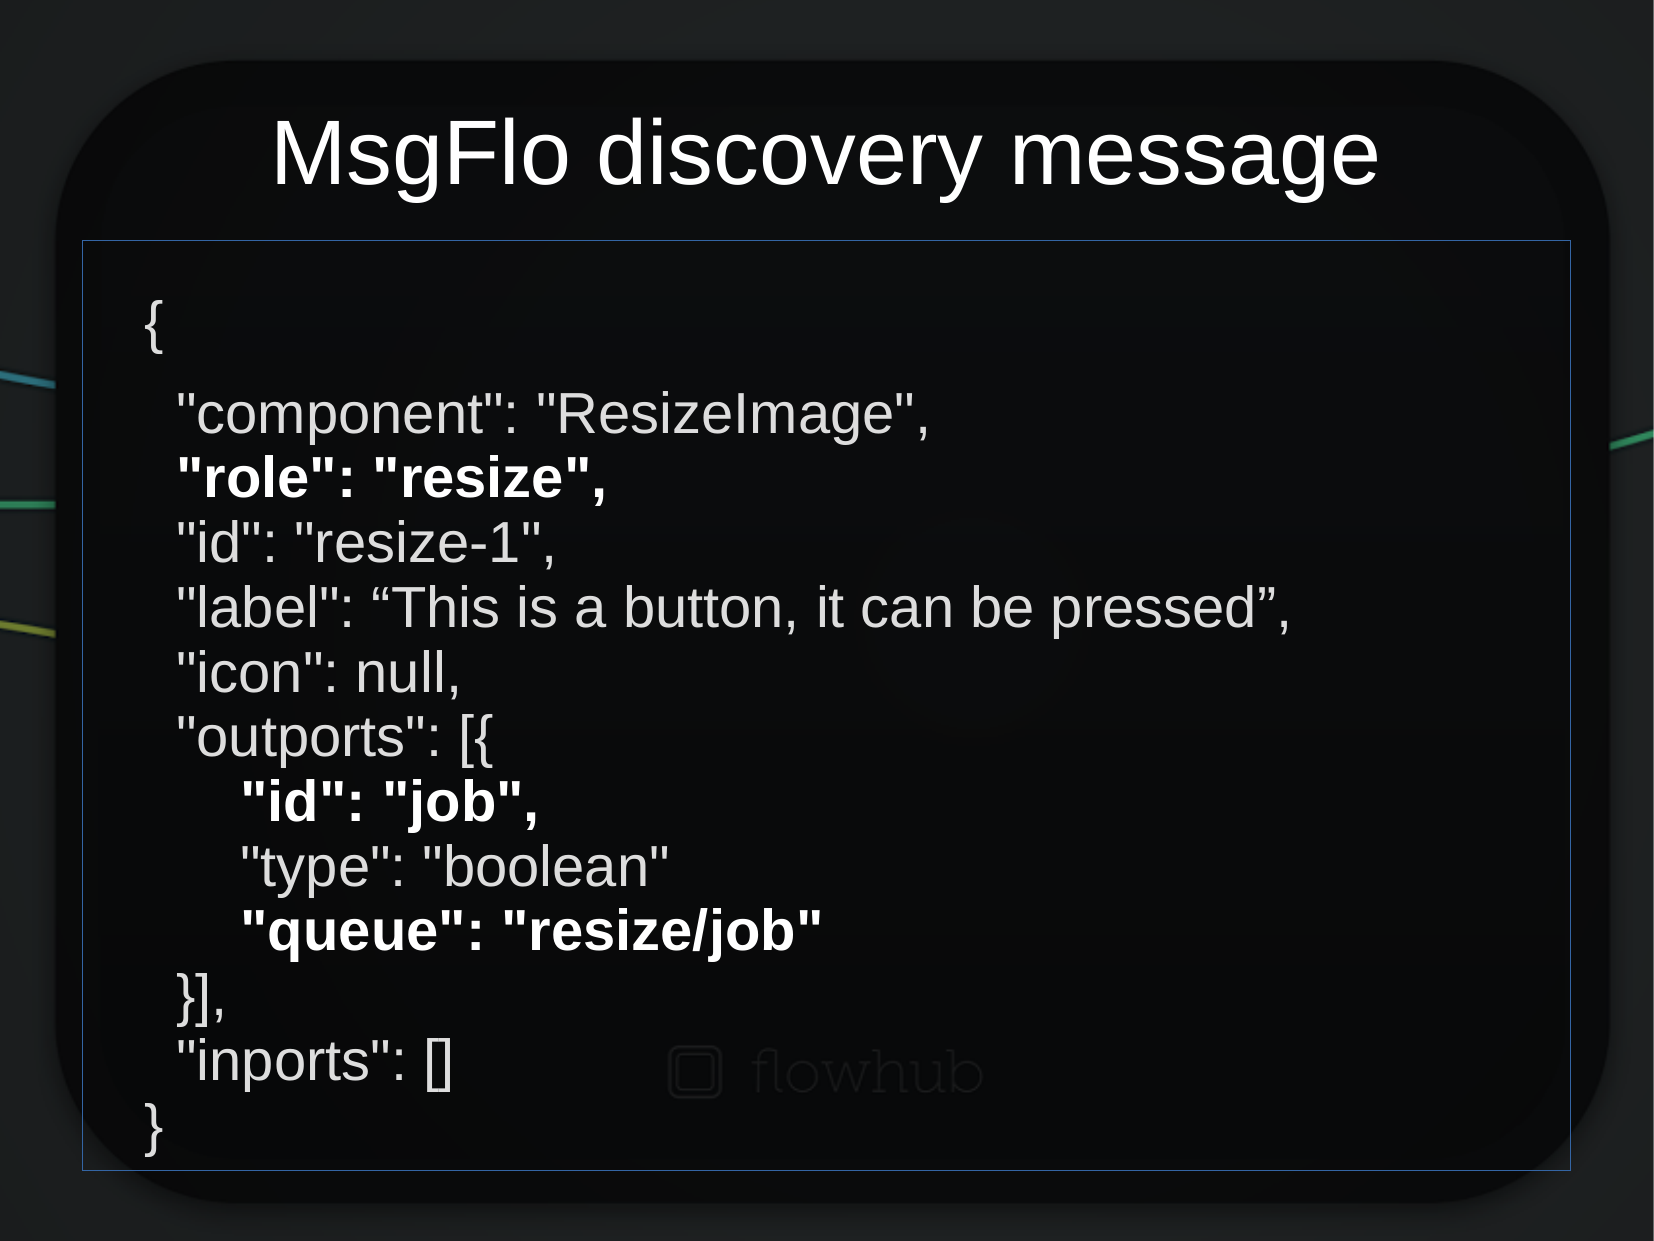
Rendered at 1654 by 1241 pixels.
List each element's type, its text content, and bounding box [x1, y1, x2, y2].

title MsgFlo discovery message [82, 49, 1571, 240]
picture [0, 0, 1654, 1241]
text_box [82, 240, 1571, 1171]
